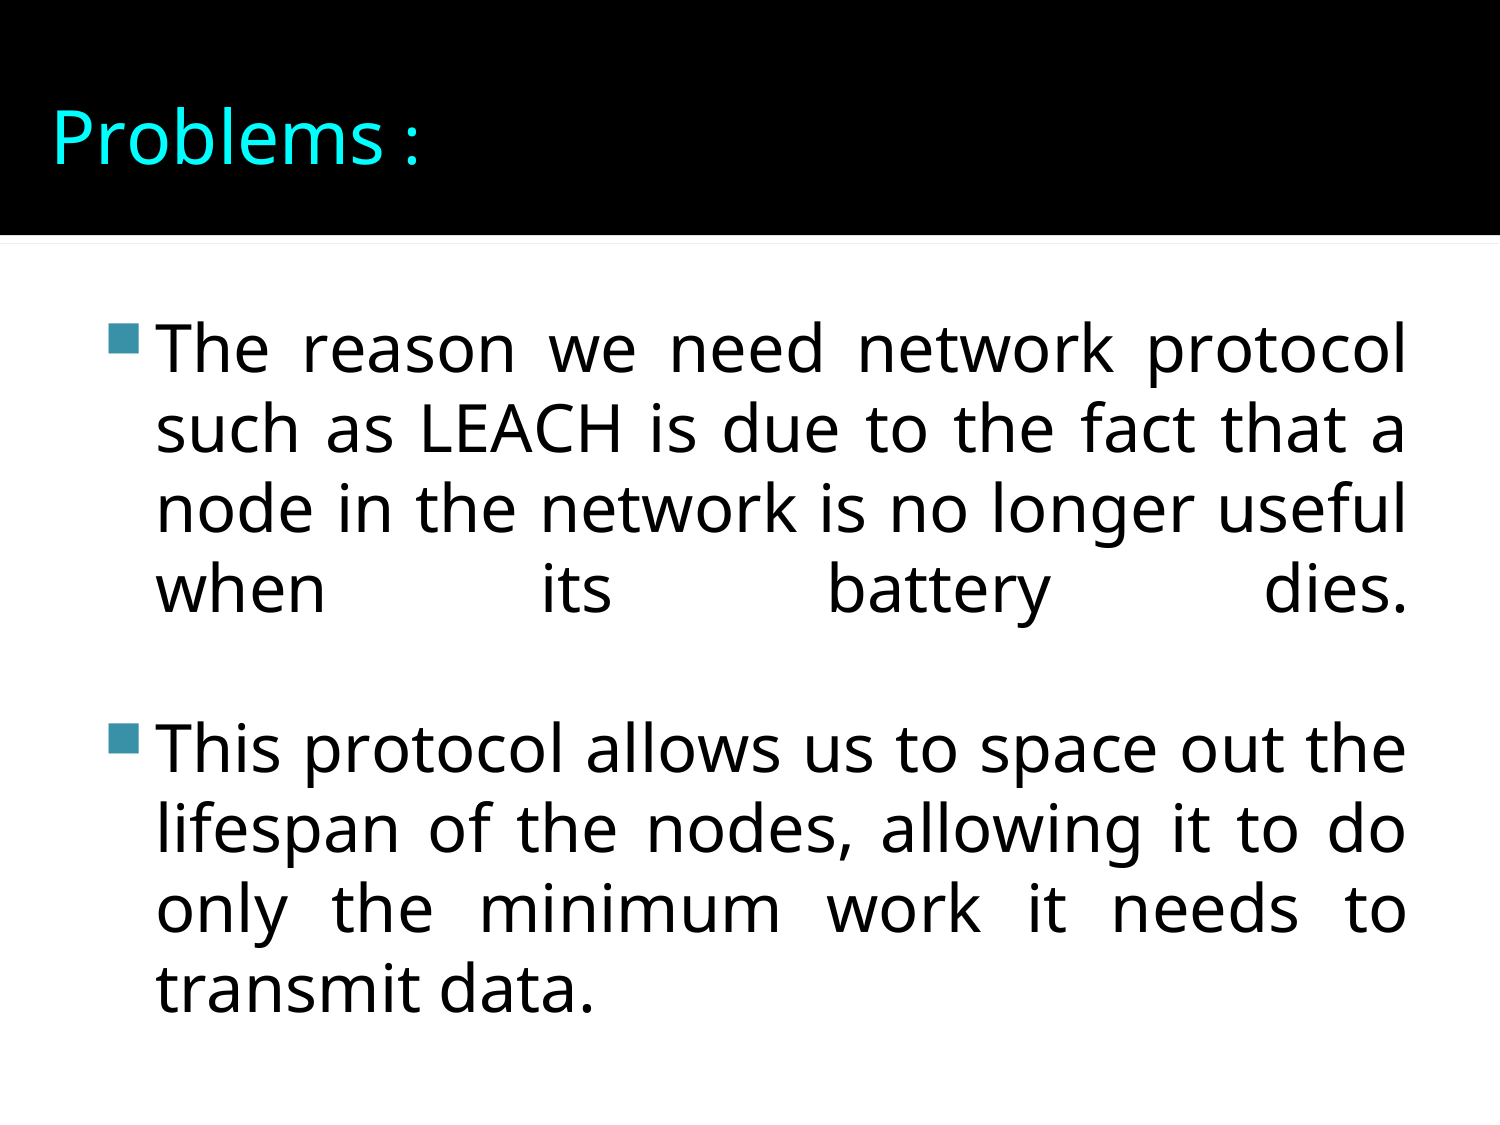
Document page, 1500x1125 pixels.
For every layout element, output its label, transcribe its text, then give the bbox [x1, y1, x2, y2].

text_box The reason we need network protocol such as LEACH is due to the fact that a node in the network is no longer useful when its battery dies. This protocol allows us to space out the lifespan of the nodes, allowing it to do only the minimum work it needs to transmit data. [75, 291, 1426, 1051]
text_box Problems : [35, 82, 1182, 189]
